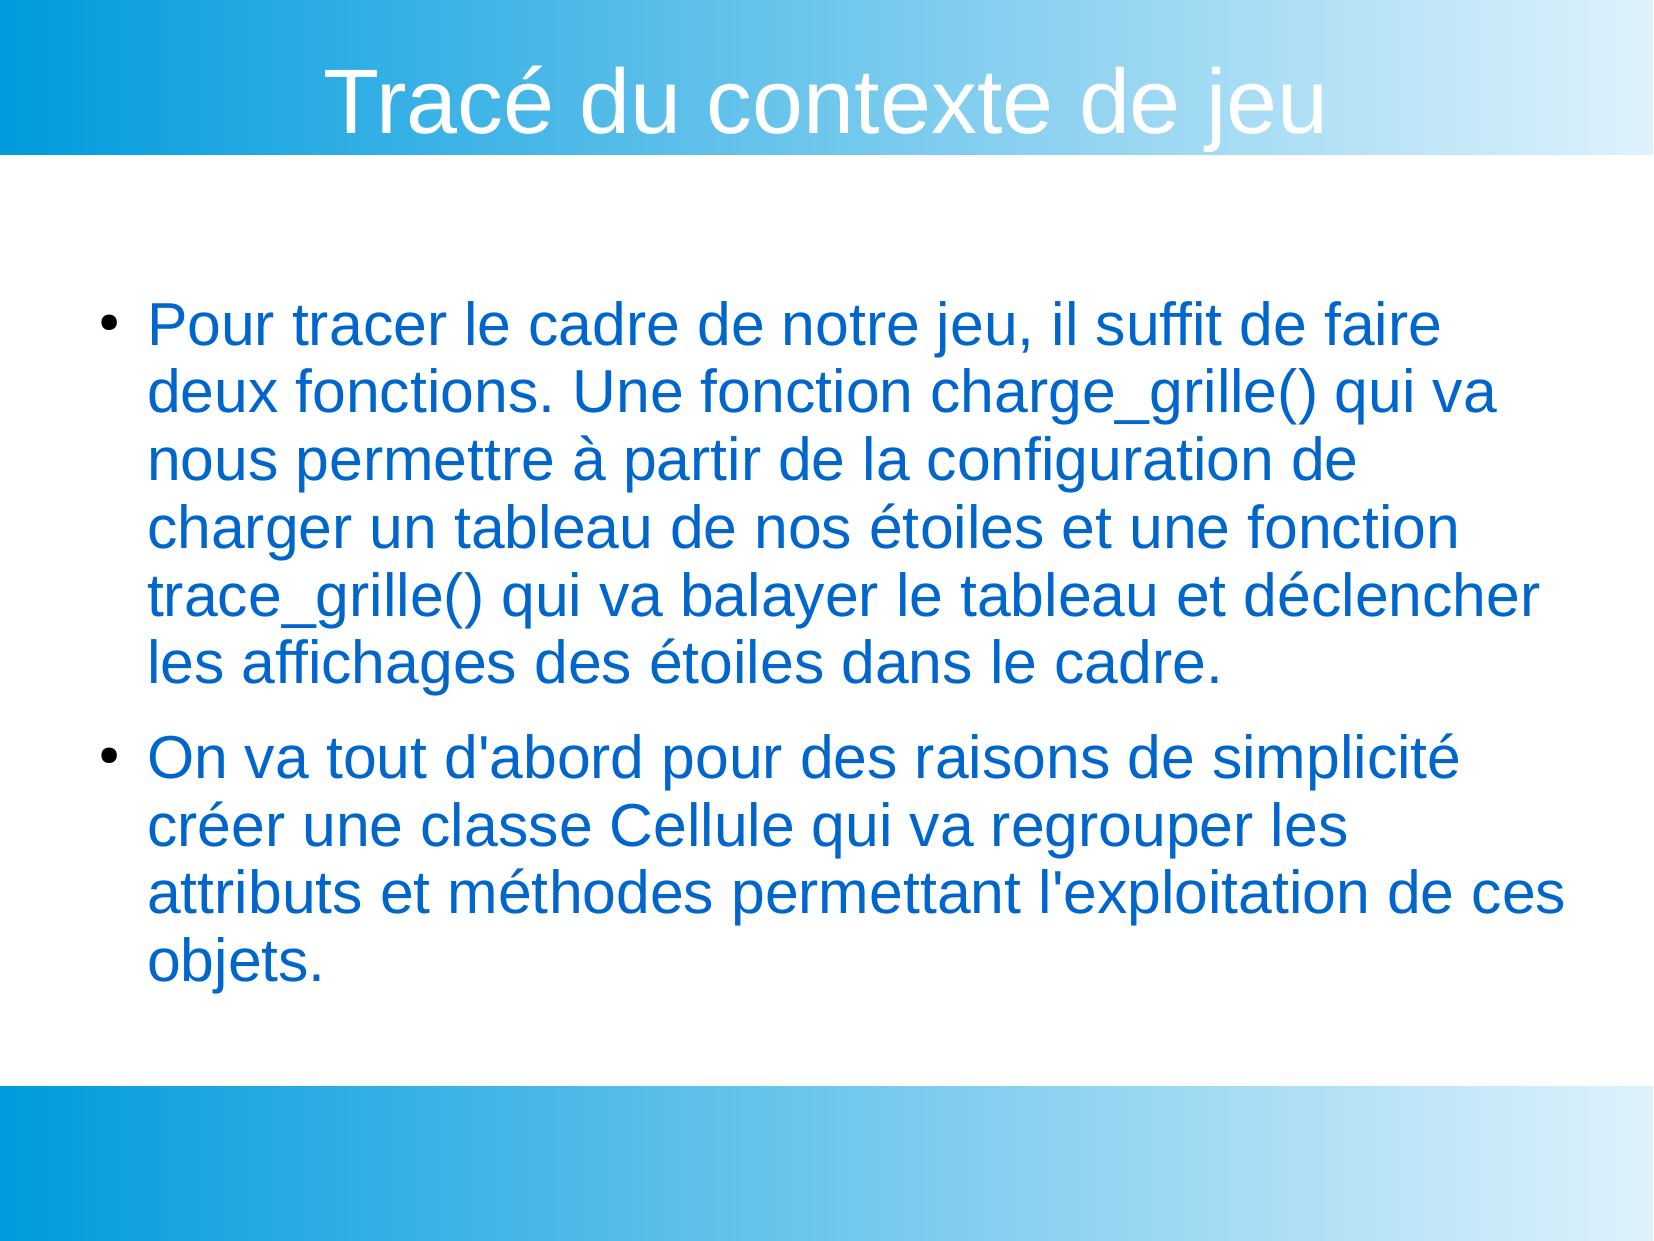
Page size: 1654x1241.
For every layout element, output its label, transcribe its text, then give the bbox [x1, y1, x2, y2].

title Tracé du contexte de jeu [82, 49, 1571, 155]
list Pour tracer le cadre de notre jeu, il suffit de faire deux fonctions. Une fonction charge_grille() qui va nous permettre à partir de la configuration de charger un tableau de nos étoiles et une fonction trace_grille() qui va balayer le tableau et déclencher les affichages des étoiles dans le cadre. On va tout d'abord pour des raisons de simplicité créer une classe Cellule qui va regrouper les attributs et méthodes permettant l'exploitation de ces objets. [82, 290, 1571, 1010]
